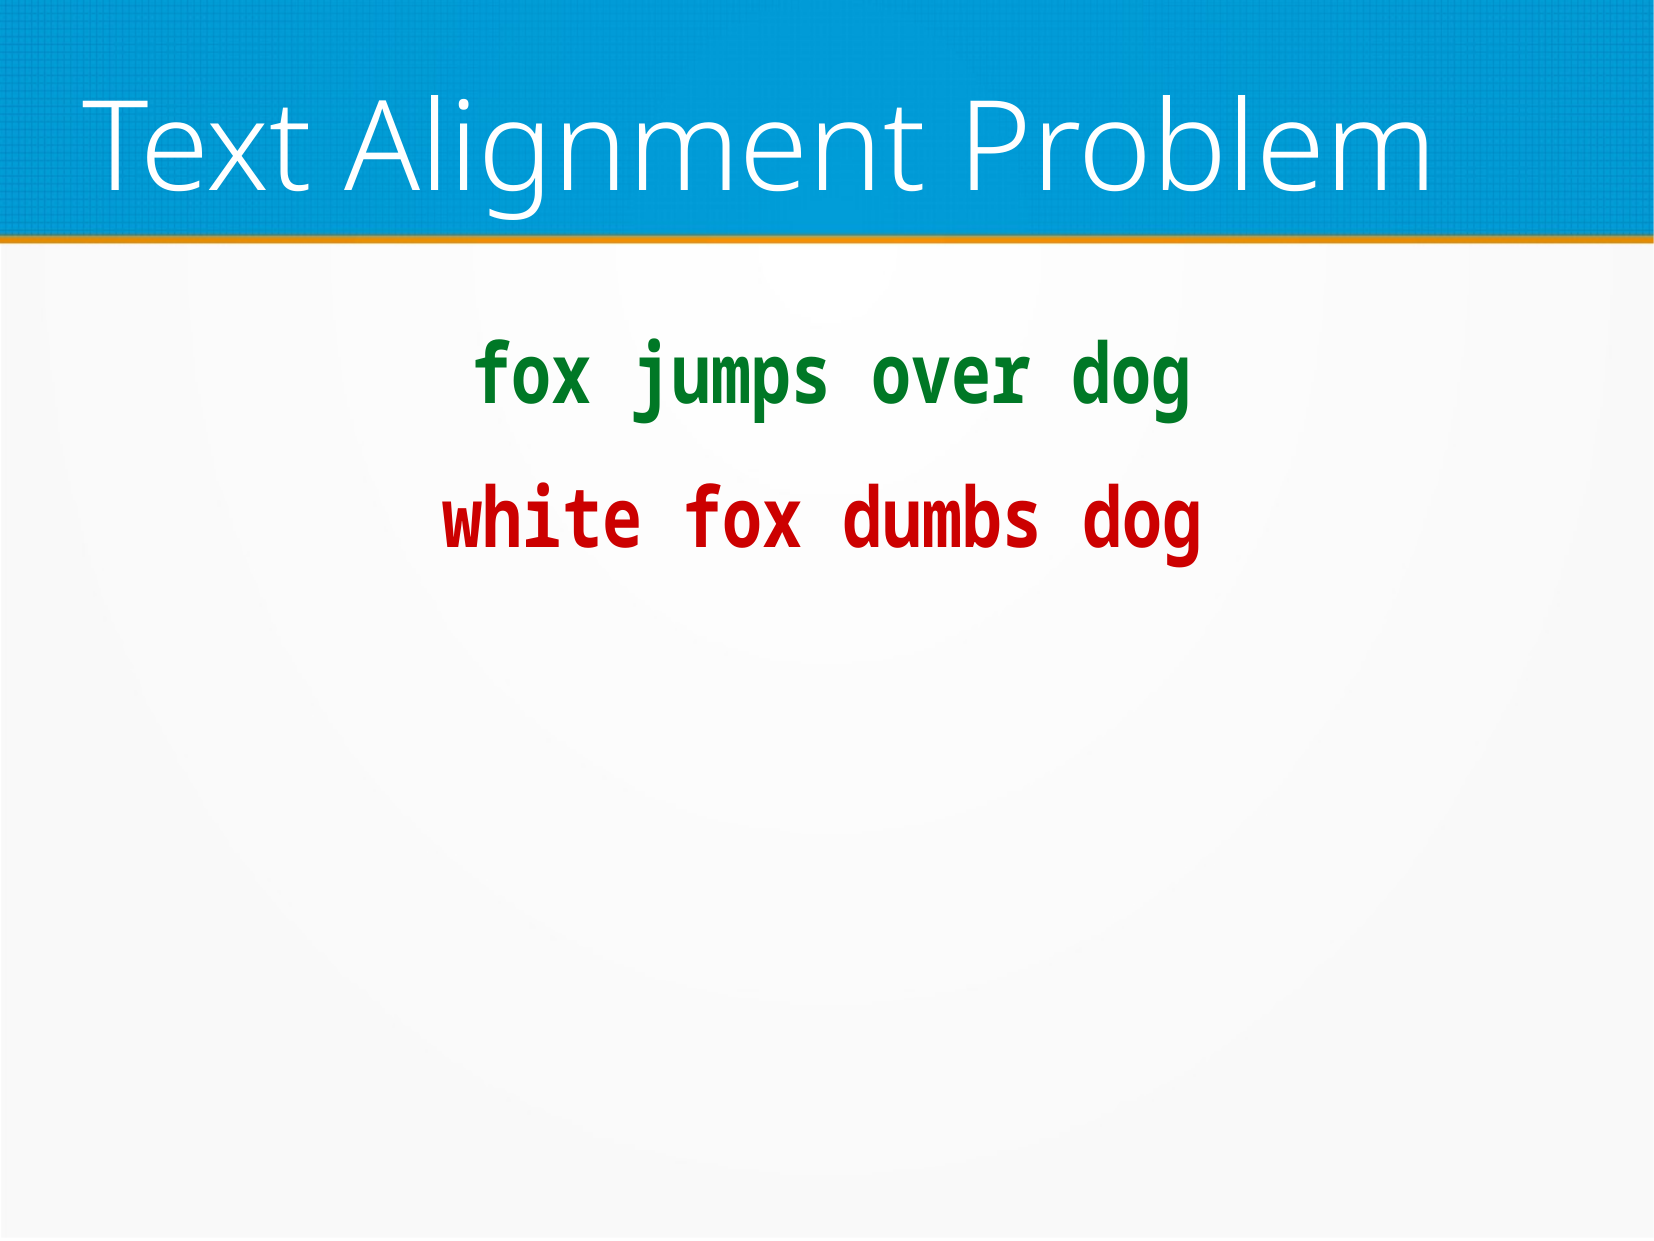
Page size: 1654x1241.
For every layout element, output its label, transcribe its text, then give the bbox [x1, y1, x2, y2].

list fox jumps over dog white fox dumbs dog [82, 315, 1563, 1081]
picture [0, 233, 1654, 1241]
title Text Alignment Problem [82, 19, 1571, 227]
